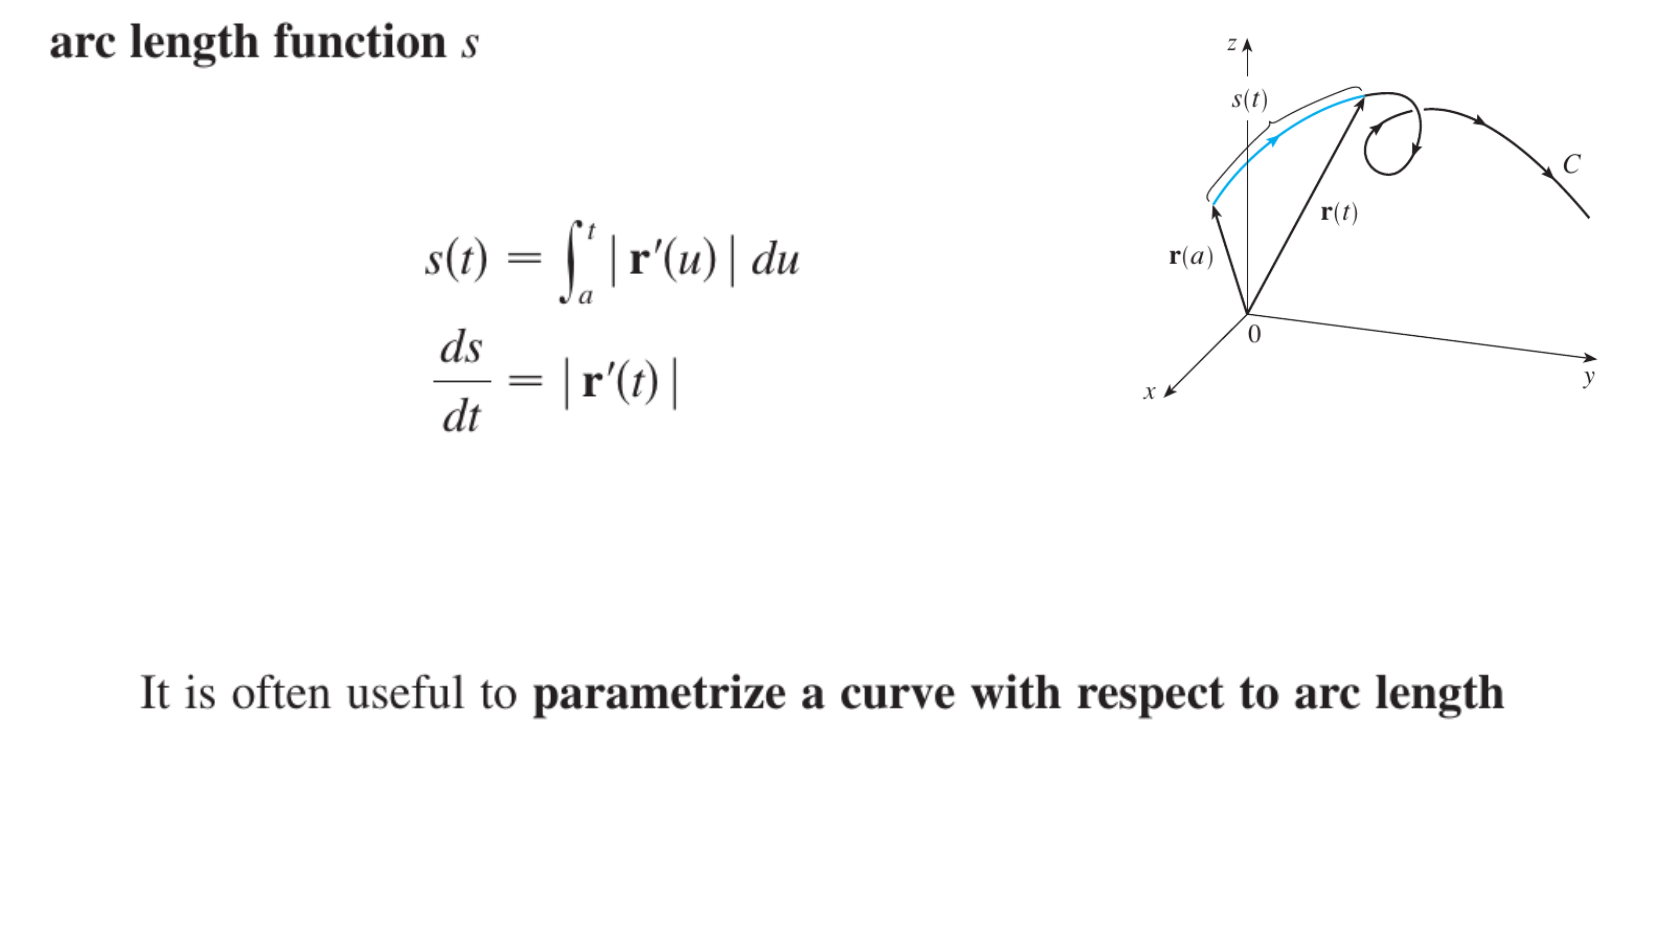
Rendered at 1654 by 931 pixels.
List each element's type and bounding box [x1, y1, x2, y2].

picture [129, 661, 1512, 729]
picture [413, 200, 809, 458]
picture [1110, 23, 1611, 403]
picture [40, 11, 485, 75]
